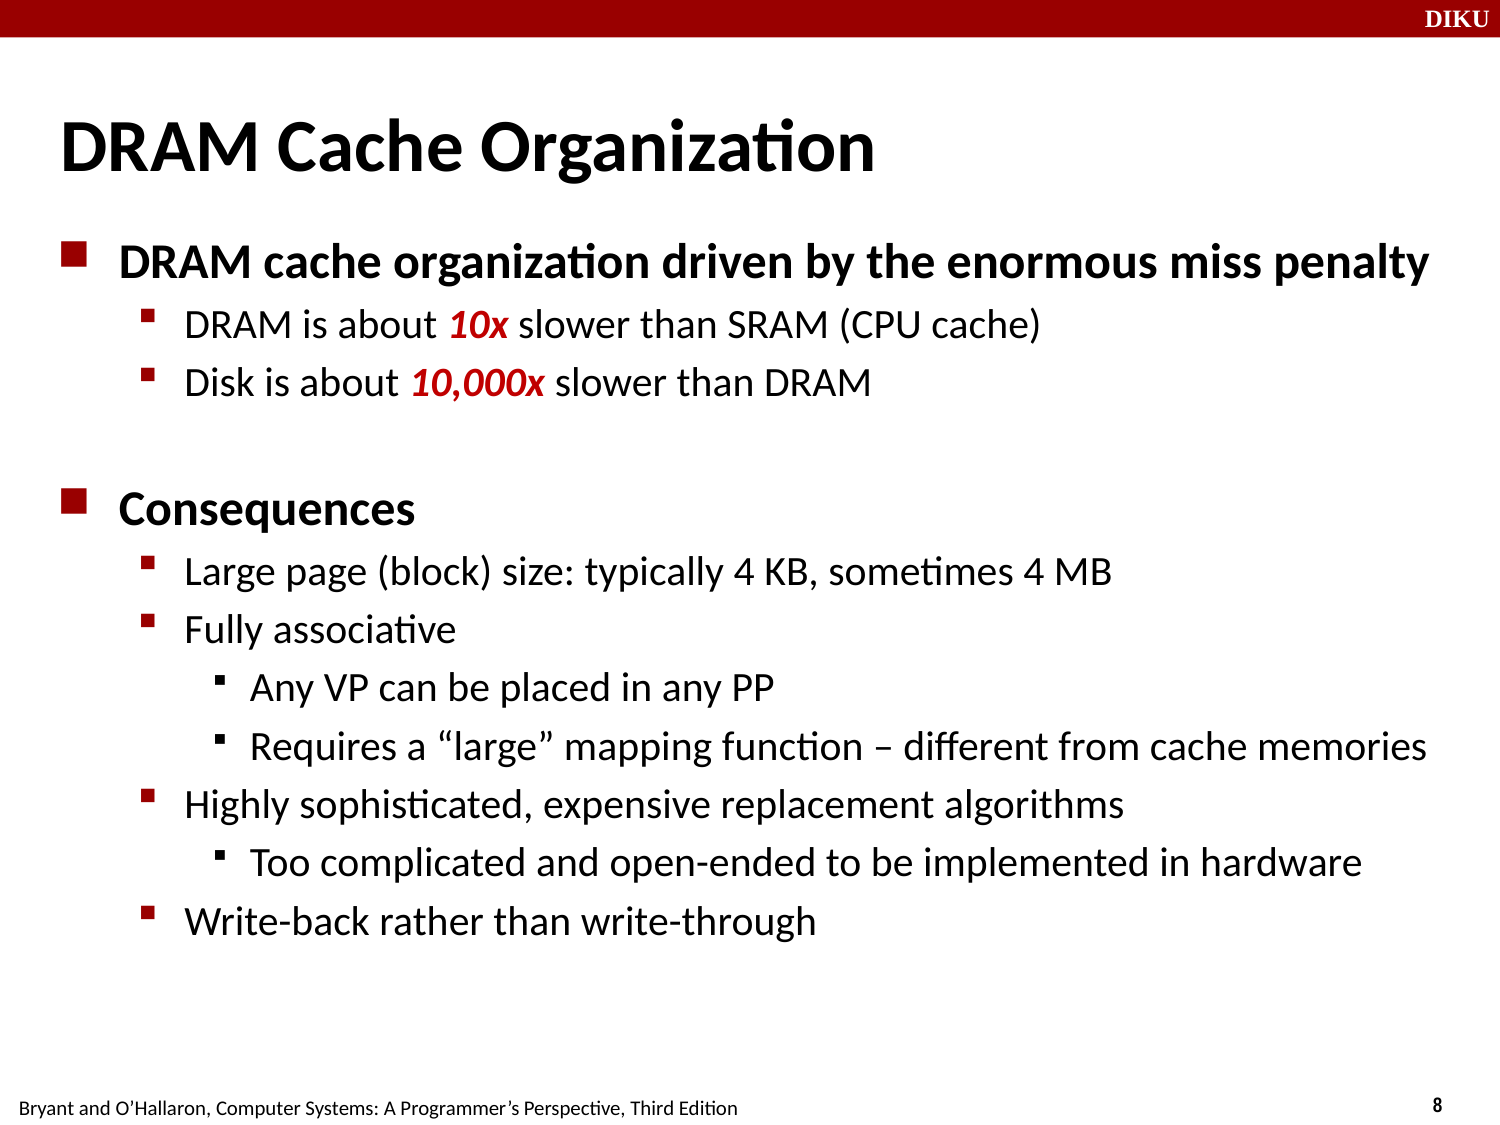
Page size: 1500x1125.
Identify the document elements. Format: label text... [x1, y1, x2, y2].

text_box DRAM Cache Organization [45, 76, 1405, 206]
text_box DRAM cache organization driven by the enormous miss penalty DRAM is about 10x slower than SRAM (CPU cache) Disk is about 10,000x slower than DRAM Consequences Large page (block) size: typically 4 KB, sometimes 4 MB Fully associative Any VP can be placed in any PP Requires a “large” mapping function – different from cache memories Highly sophisticated, expensive replacement algorithms Too complicated and open-ended to be implemented in hardware Write-back rather than write-through [47, 221, 1450, 1100]
